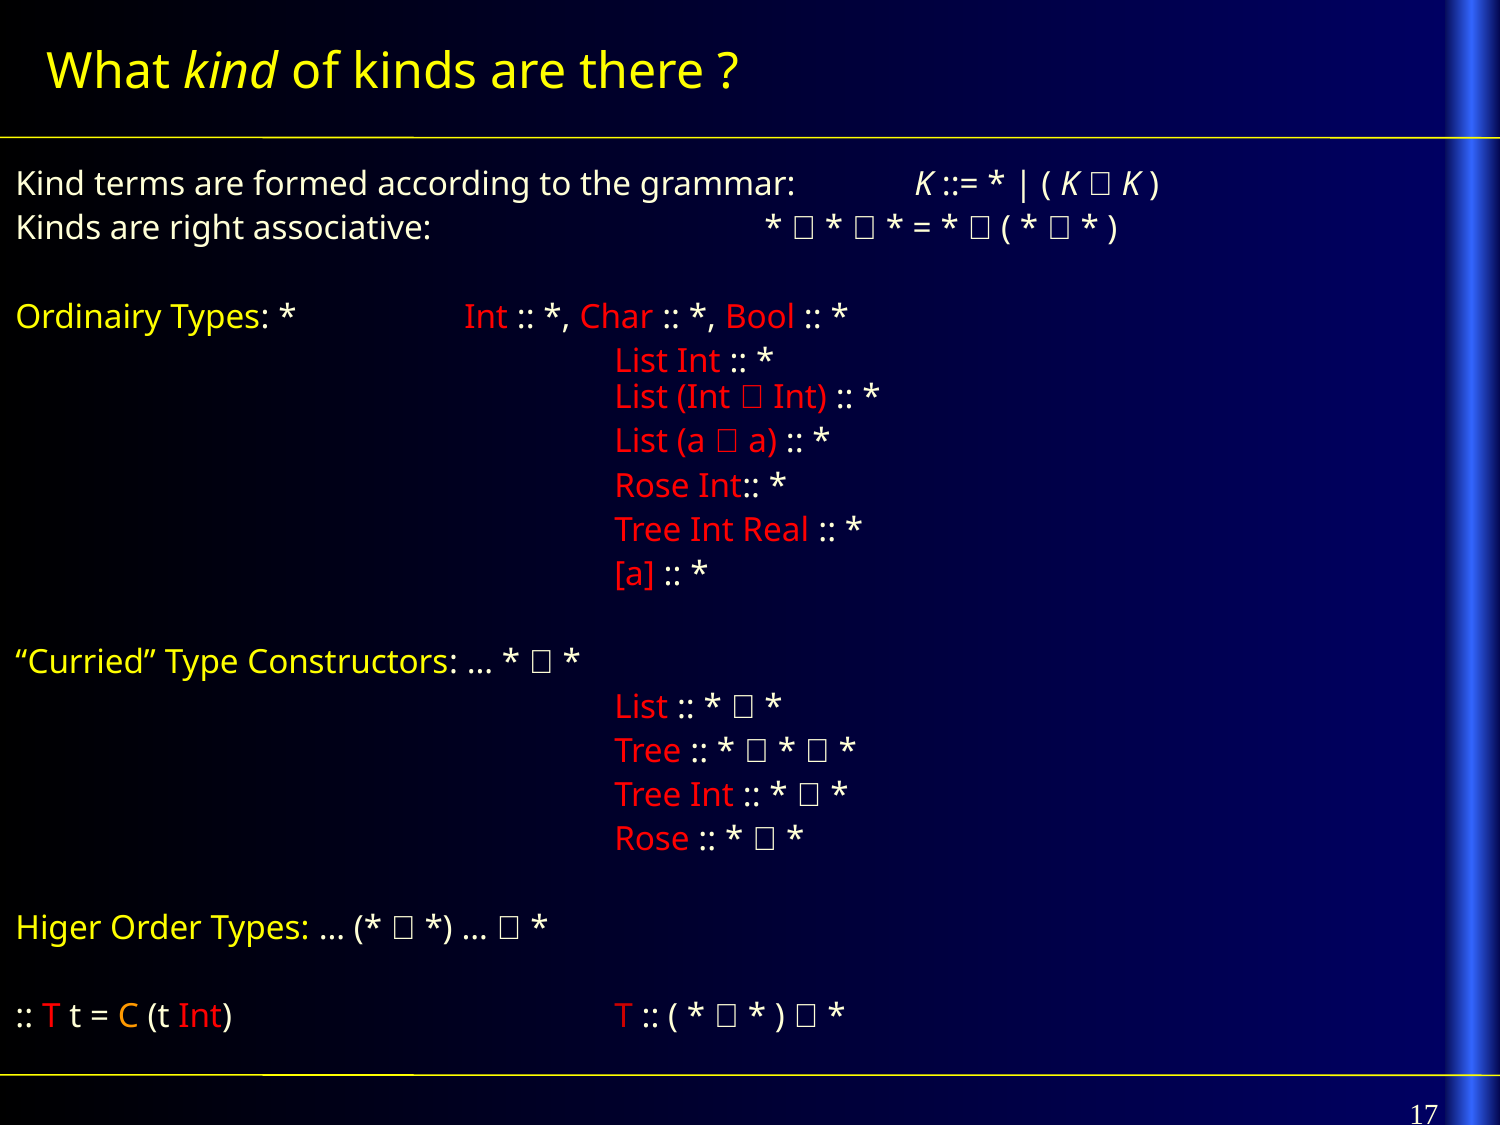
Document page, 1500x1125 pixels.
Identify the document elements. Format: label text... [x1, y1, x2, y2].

text_box Kind terms are formed according to the grammar: K ::= * | ( K  K ) Kinds are right associative: *  *  * = *  ( *  * ) Ordinairy Types: * Int :: *, Char :: *, Bool :: * List Int :: * List (Int  Int) :: * List (a  a) :: * Rose Int:: * Tree Int Real :: * [a] :: * “Curried” Type Constructors: … *  * List :: *  * Tree :: *  *  * Tree Int :: *  * Rose :: *  * Higer Order Types: … (*  *) …  * :: T t = C (t Int) T :: ( *  * )  * [0, 159, 1491, 1067]
text_box What kind of kinds are there ? [31, 0, 1307, 138]
